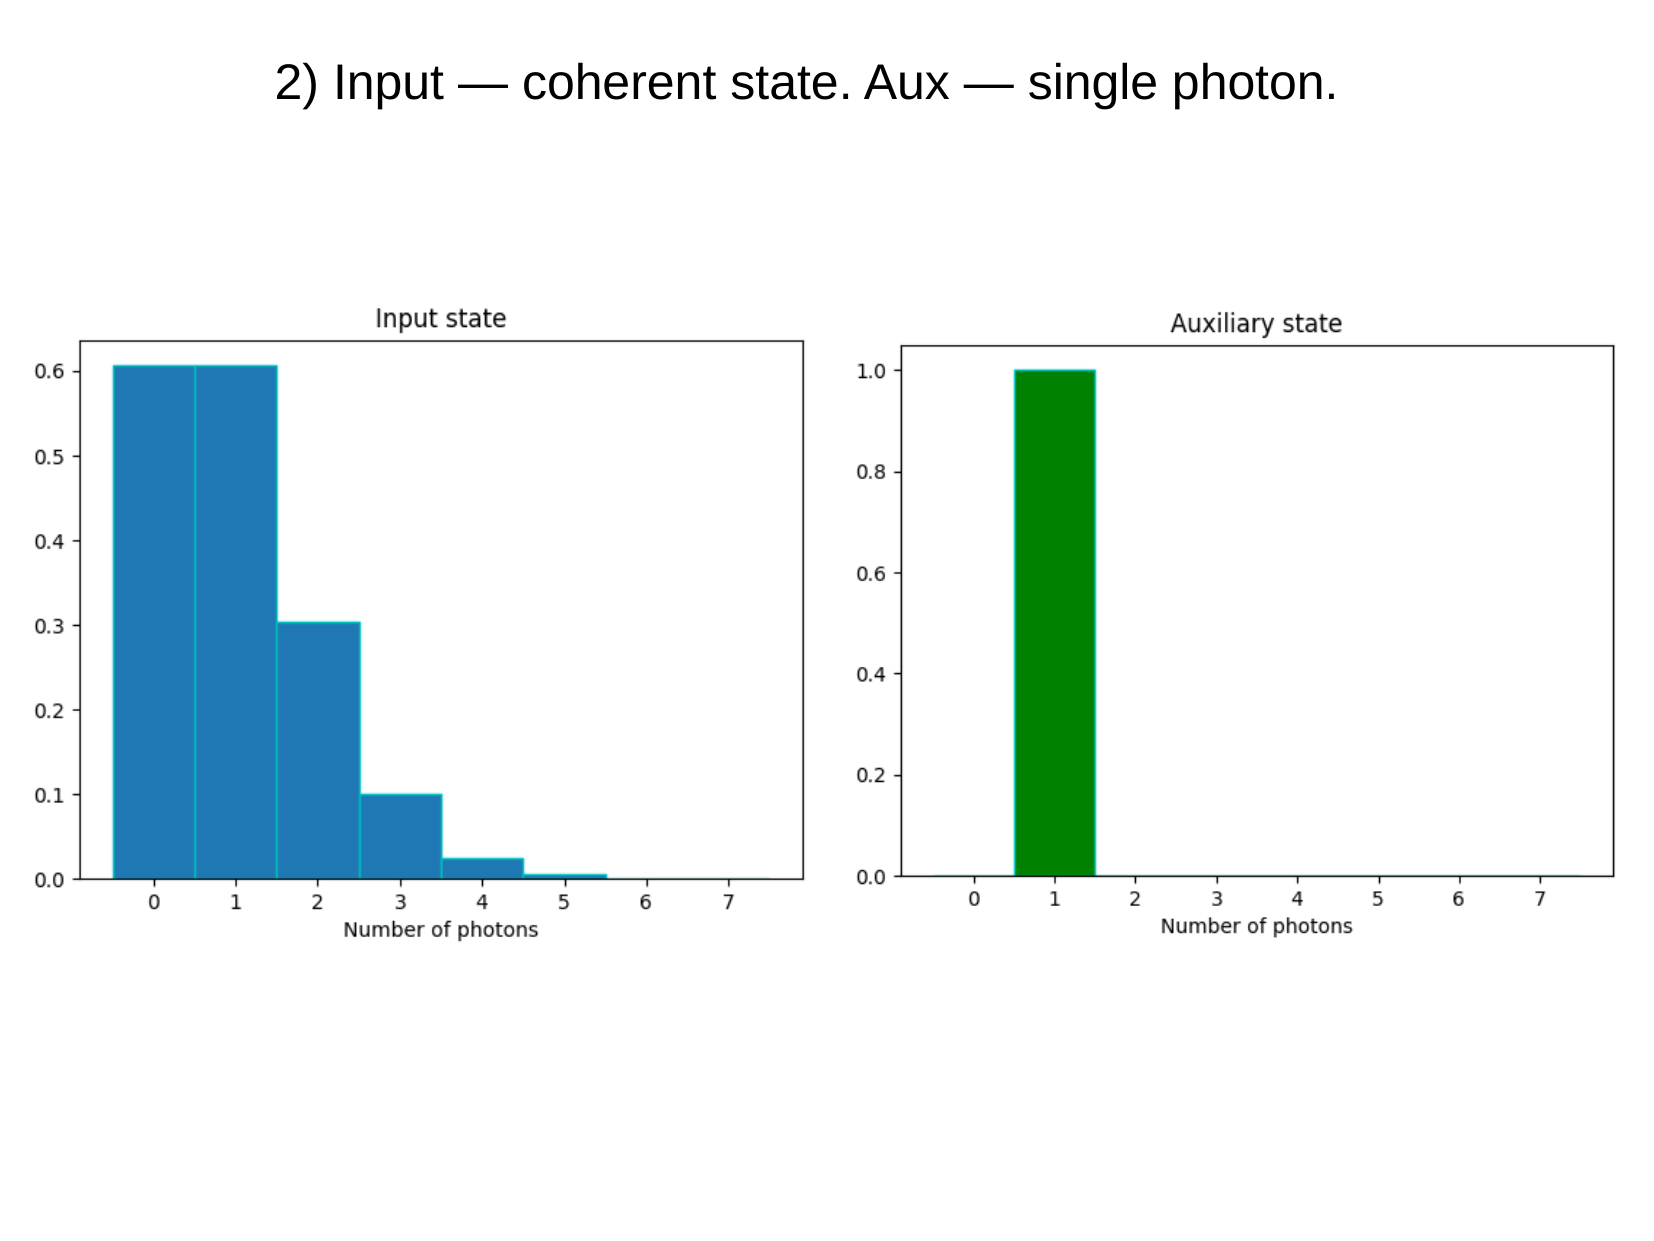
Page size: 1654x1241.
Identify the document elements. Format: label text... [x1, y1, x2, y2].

picture [838, 302, 1630, 952]
picture [23, 302, 815, 945]
text_box 2) Input — coherent state. Aux — single photon. [259, 47, 1418, 119]
